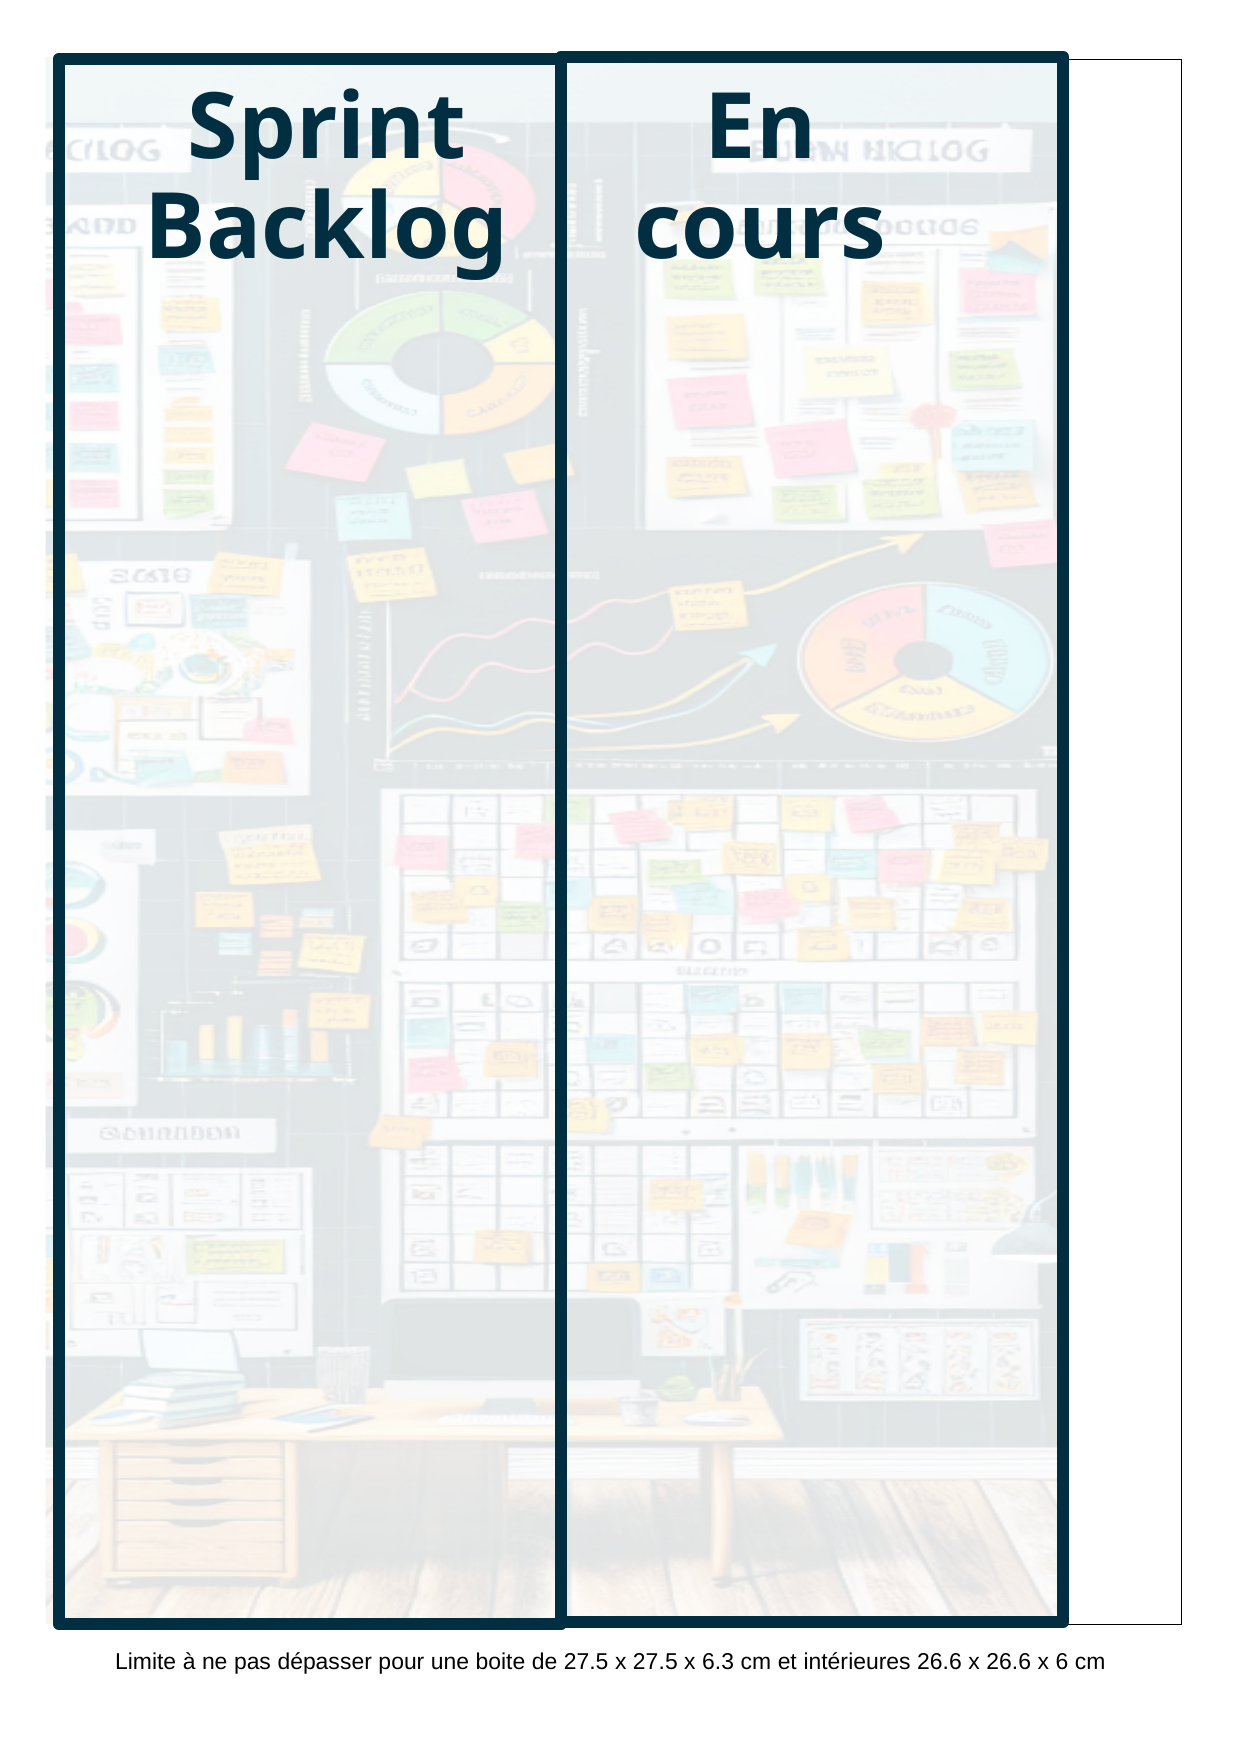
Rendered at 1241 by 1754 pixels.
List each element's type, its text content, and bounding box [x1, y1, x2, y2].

picture [66, 66, 554, 1617]
text_box En cours [620, 70, 1034, 266]
picture [45, 57, 52, 1625]
text_box Sprint Backlog [129, 70, 544, 266]
picture [568, 64, 1056, 1615]
text_box Limite à ne pas dépasser pour une boite de 27.5 x 27.5 x 6.3 cm et intérieures 26.6 x 26.6 x 6 cm [100, 1641, 1164, 1701]
